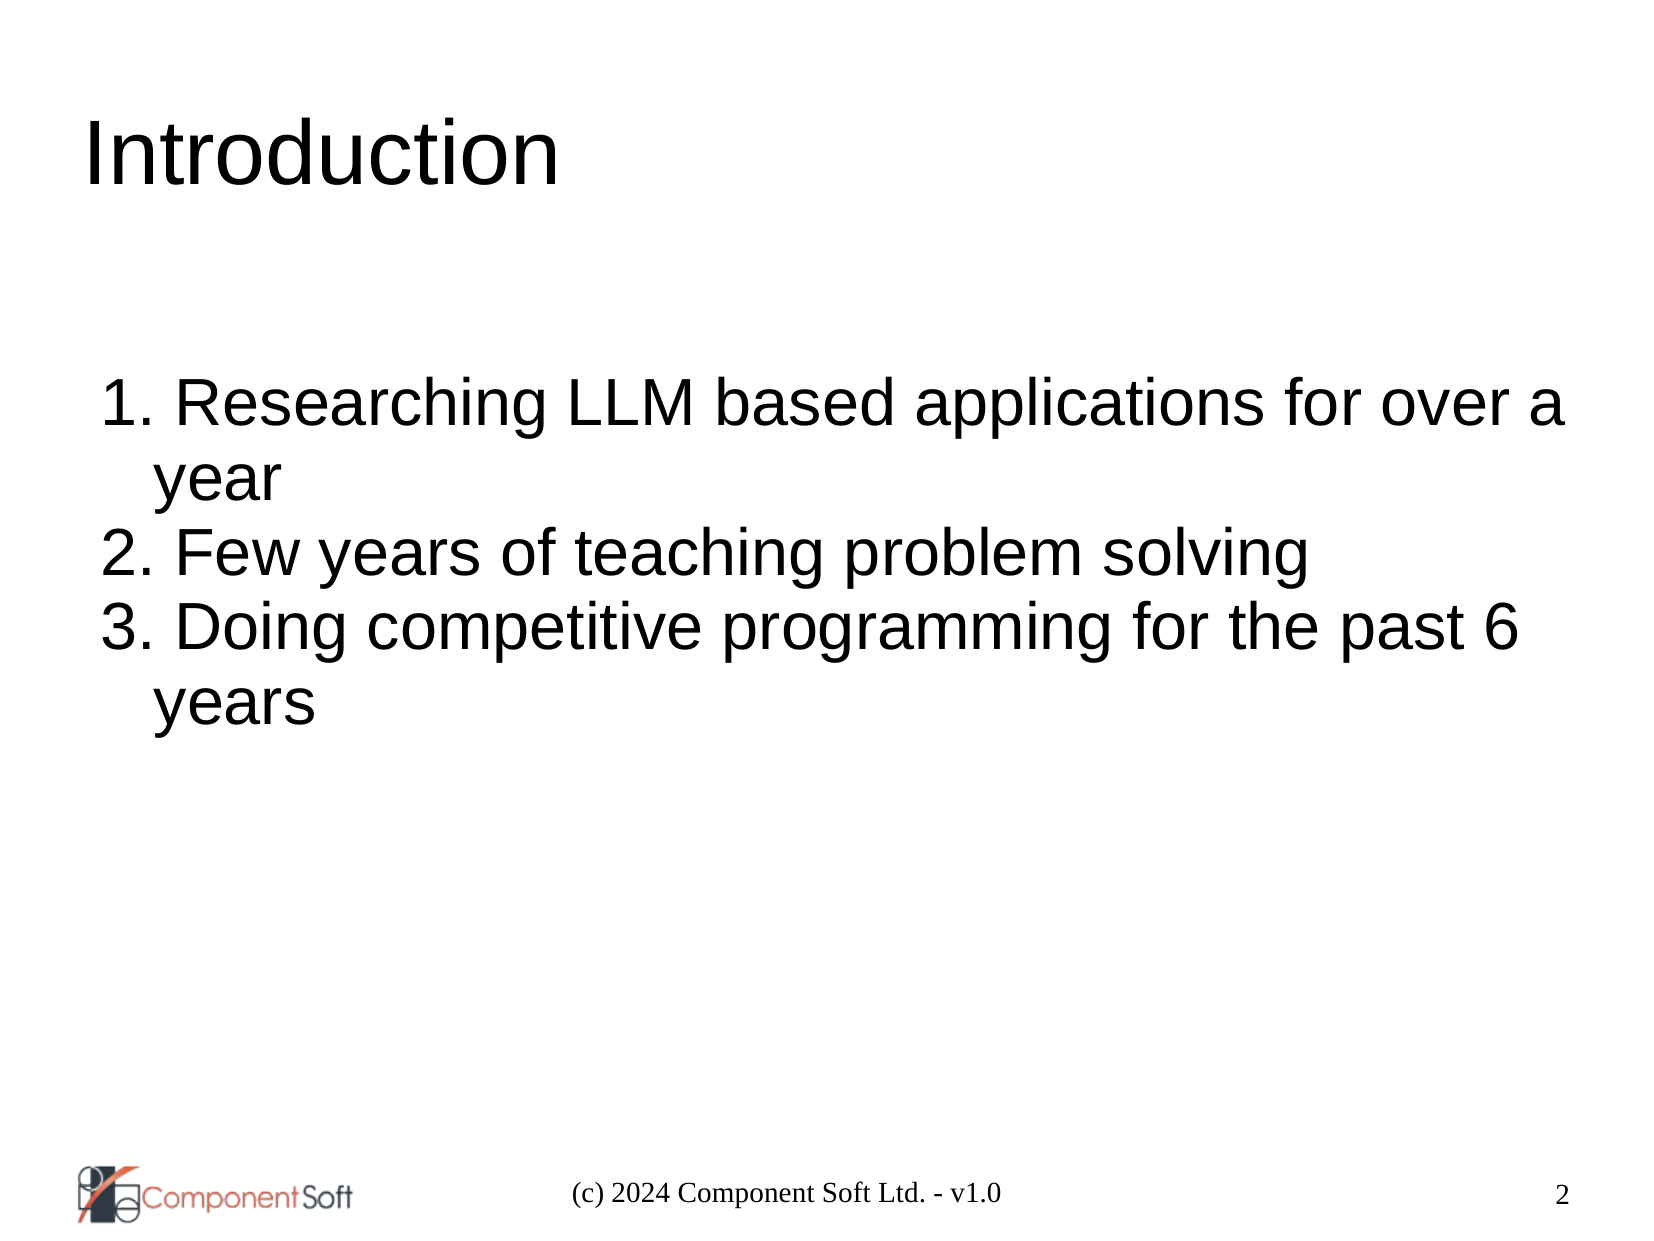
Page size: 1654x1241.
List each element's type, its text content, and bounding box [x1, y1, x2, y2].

title Introduction [82, 49, 1571, 257]
list Researching LLM based applications for over a year Few years of teaching problem solving Doing competitive programming for the past 6 years [82, 290, 1571, 1010]
picture [75, 1162, 357, 1227]
